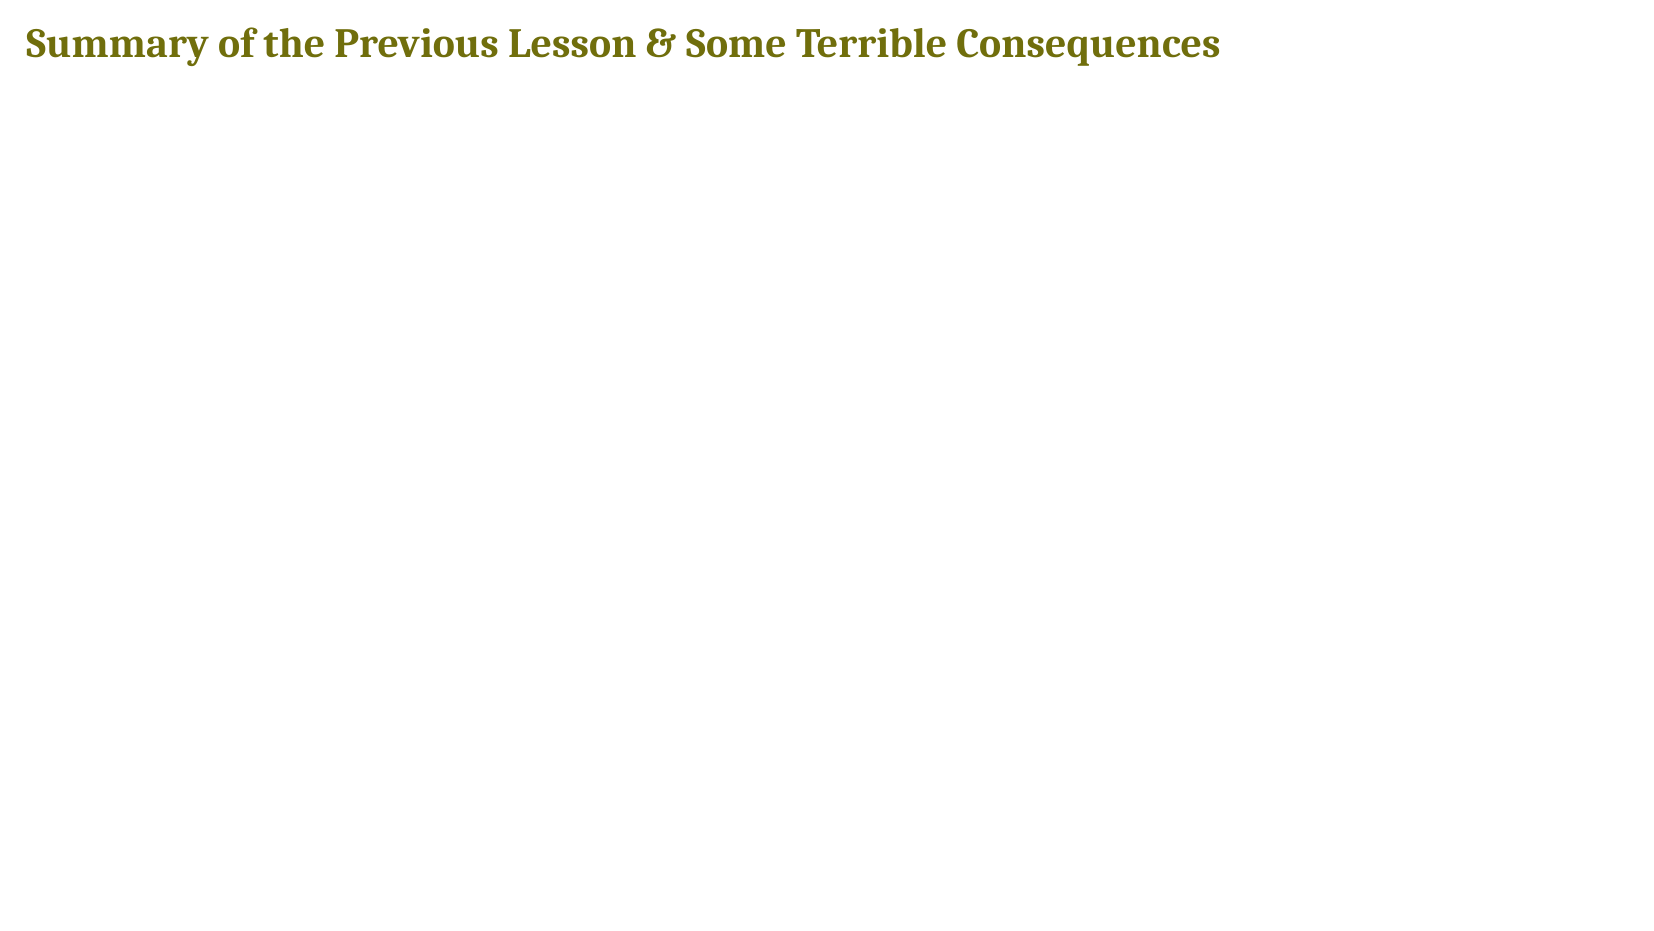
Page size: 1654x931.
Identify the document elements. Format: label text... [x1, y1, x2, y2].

text_box Summary of the Previous Lesson & Some Terrible Consequences [11, 12, 1359, 77]
